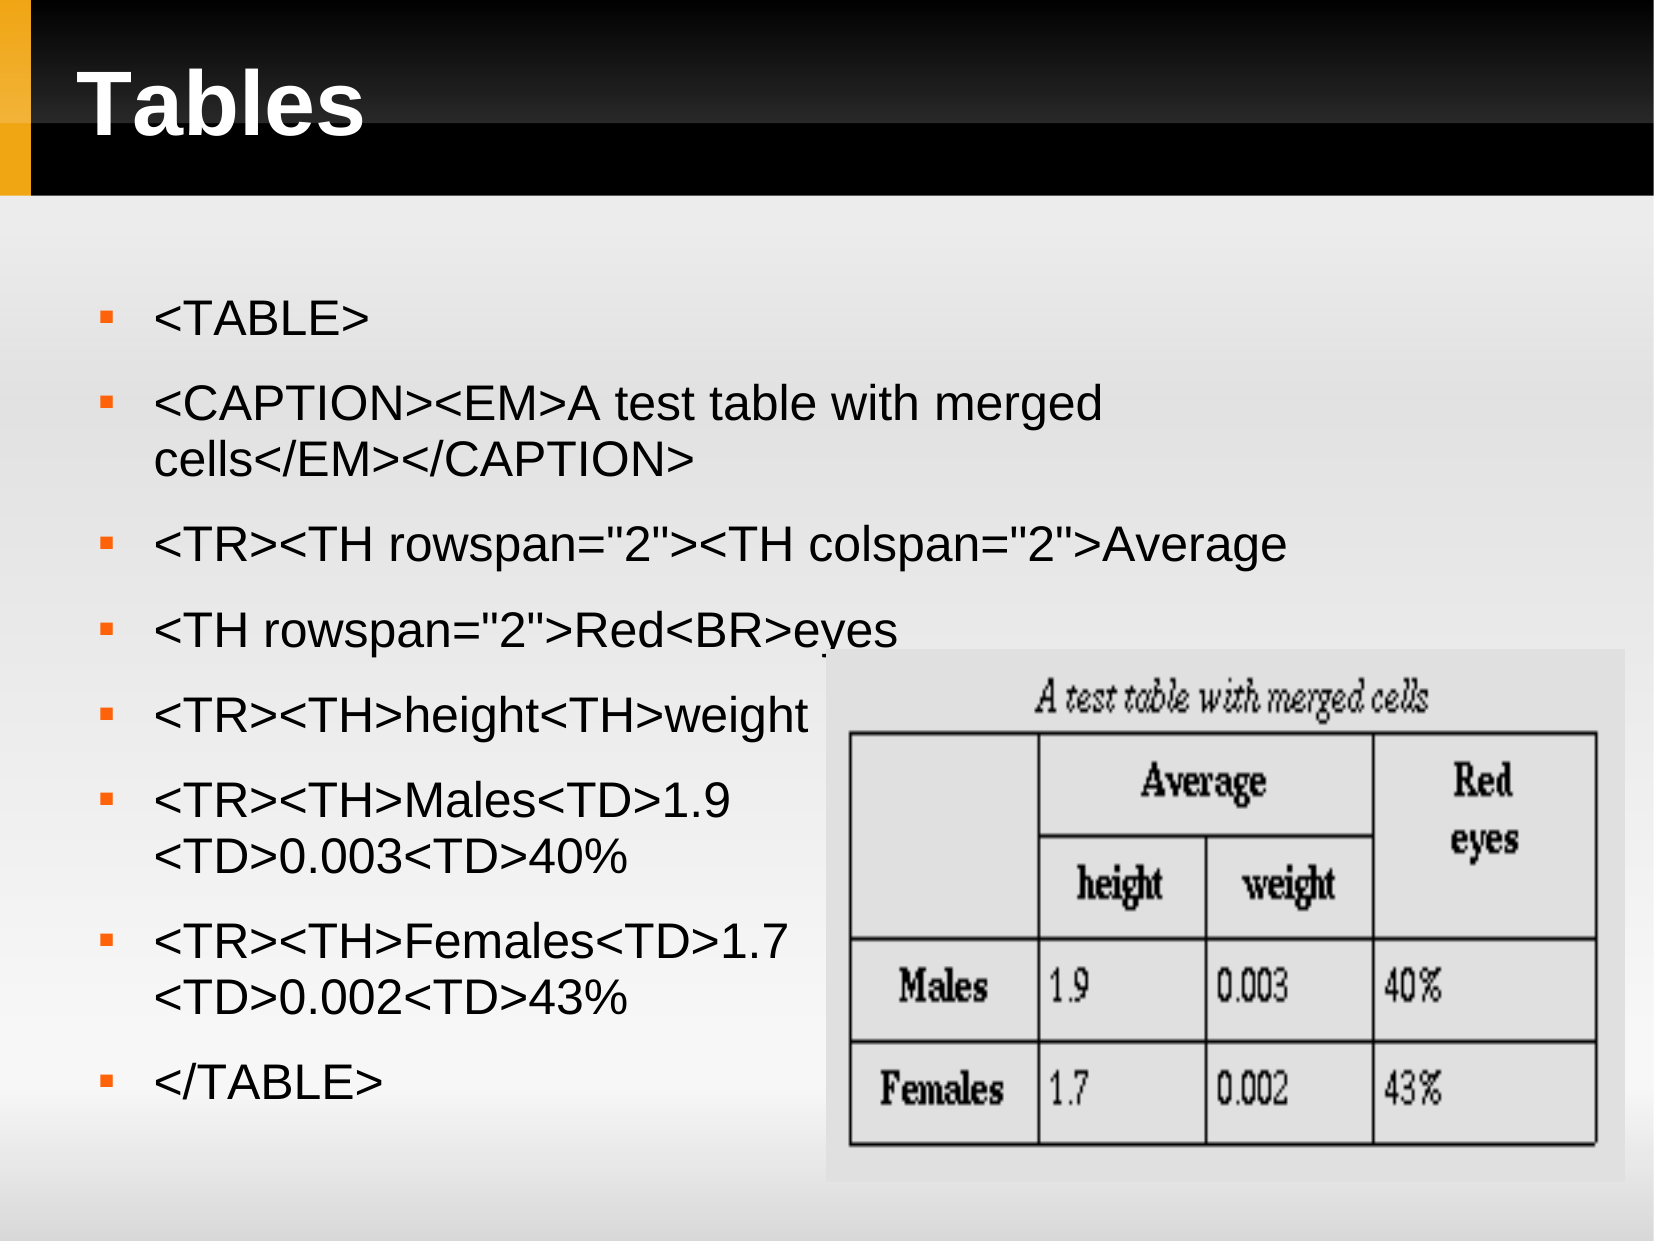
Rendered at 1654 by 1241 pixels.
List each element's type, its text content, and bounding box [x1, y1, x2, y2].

picture [0, 0, 1654, 1241]
title Tables [76, 0, 1565, 208]
list <TABLE> <CAPTION><EM>A test table with merged cells</EM></CAPTION> <TR><TH rowspan="2"><TH colspan="2">Average <TH rowspan="2">Red<BR>eyes <TR><TH>height<TH>weight <TR><TH>Males<TD>1.9 <TD>0.003<TD>40% <TR><TH>Females<TD>1.7 <TD>0.002<TD>43% </TABLE> [82, 290, 1571, 1111]
